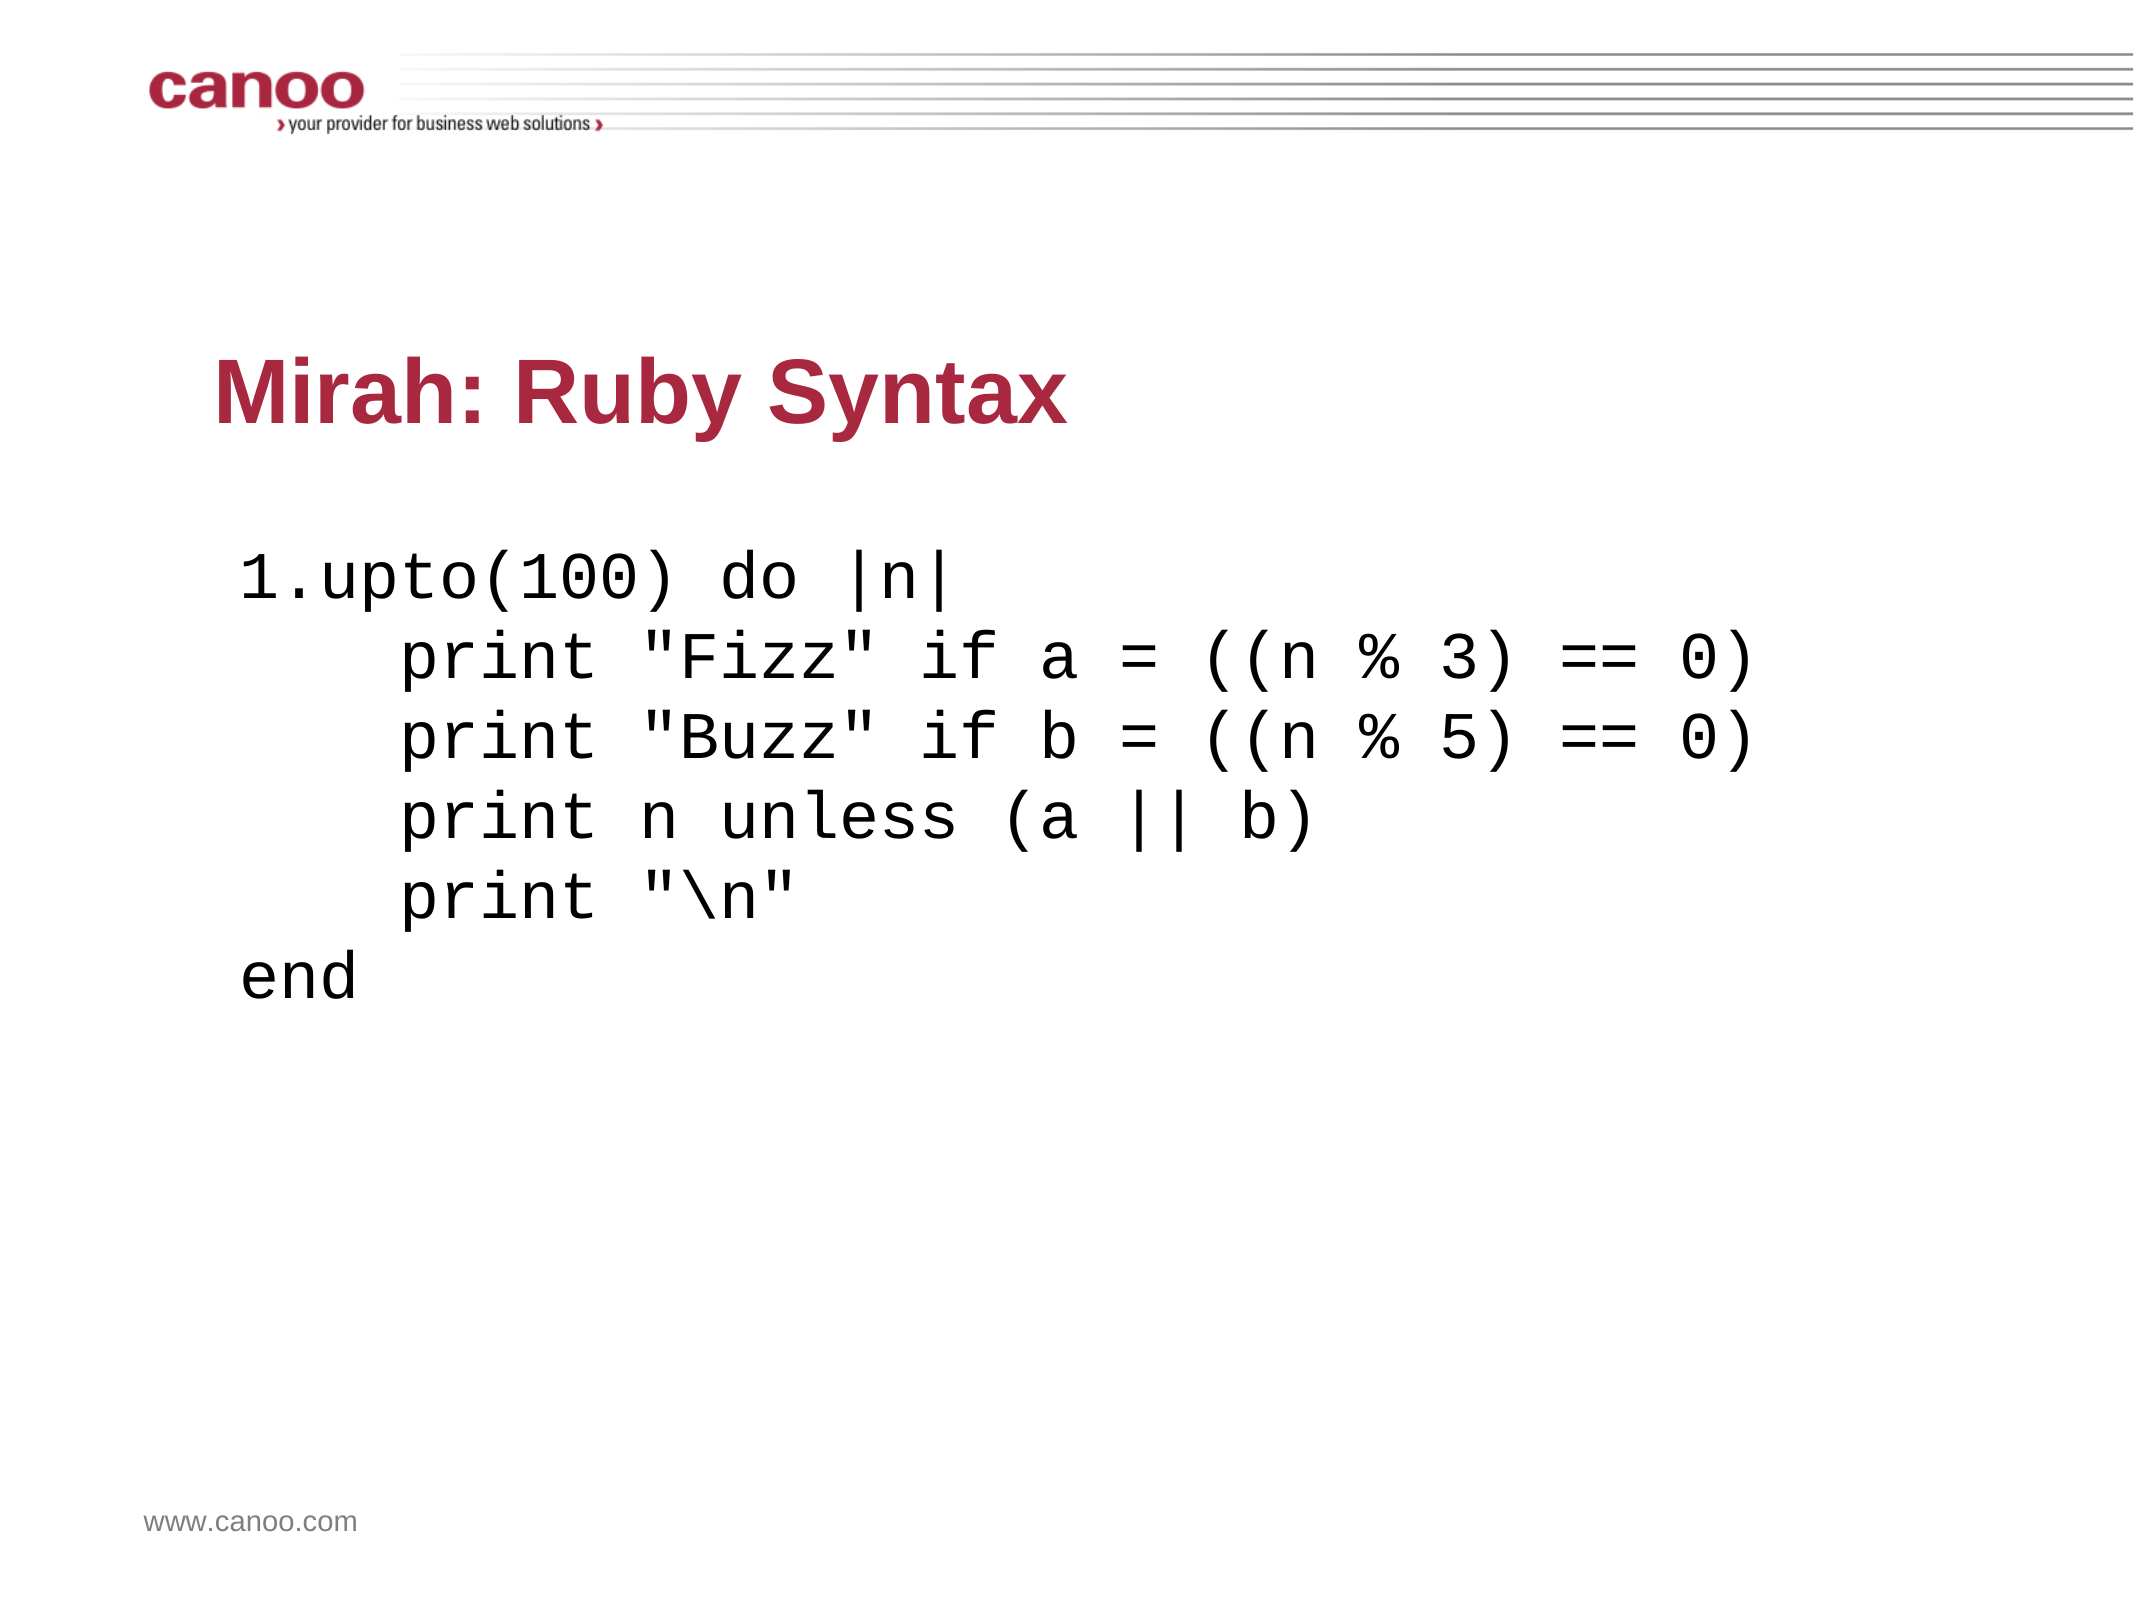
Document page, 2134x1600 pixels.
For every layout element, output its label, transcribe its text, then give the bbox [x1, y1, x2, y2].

picture [0, 21, 2134, 188]
title Mirah: Ruby Syntax [204, 220, 2020, 451]
text_box 1.upto(100) do |n| print "Fizz" if a = ((n % 3) == 0) print "Buzz" if b = ((n % 5) == 0) print n unless (a || b) print "\n" end [225, 525, 1951, 1463]
